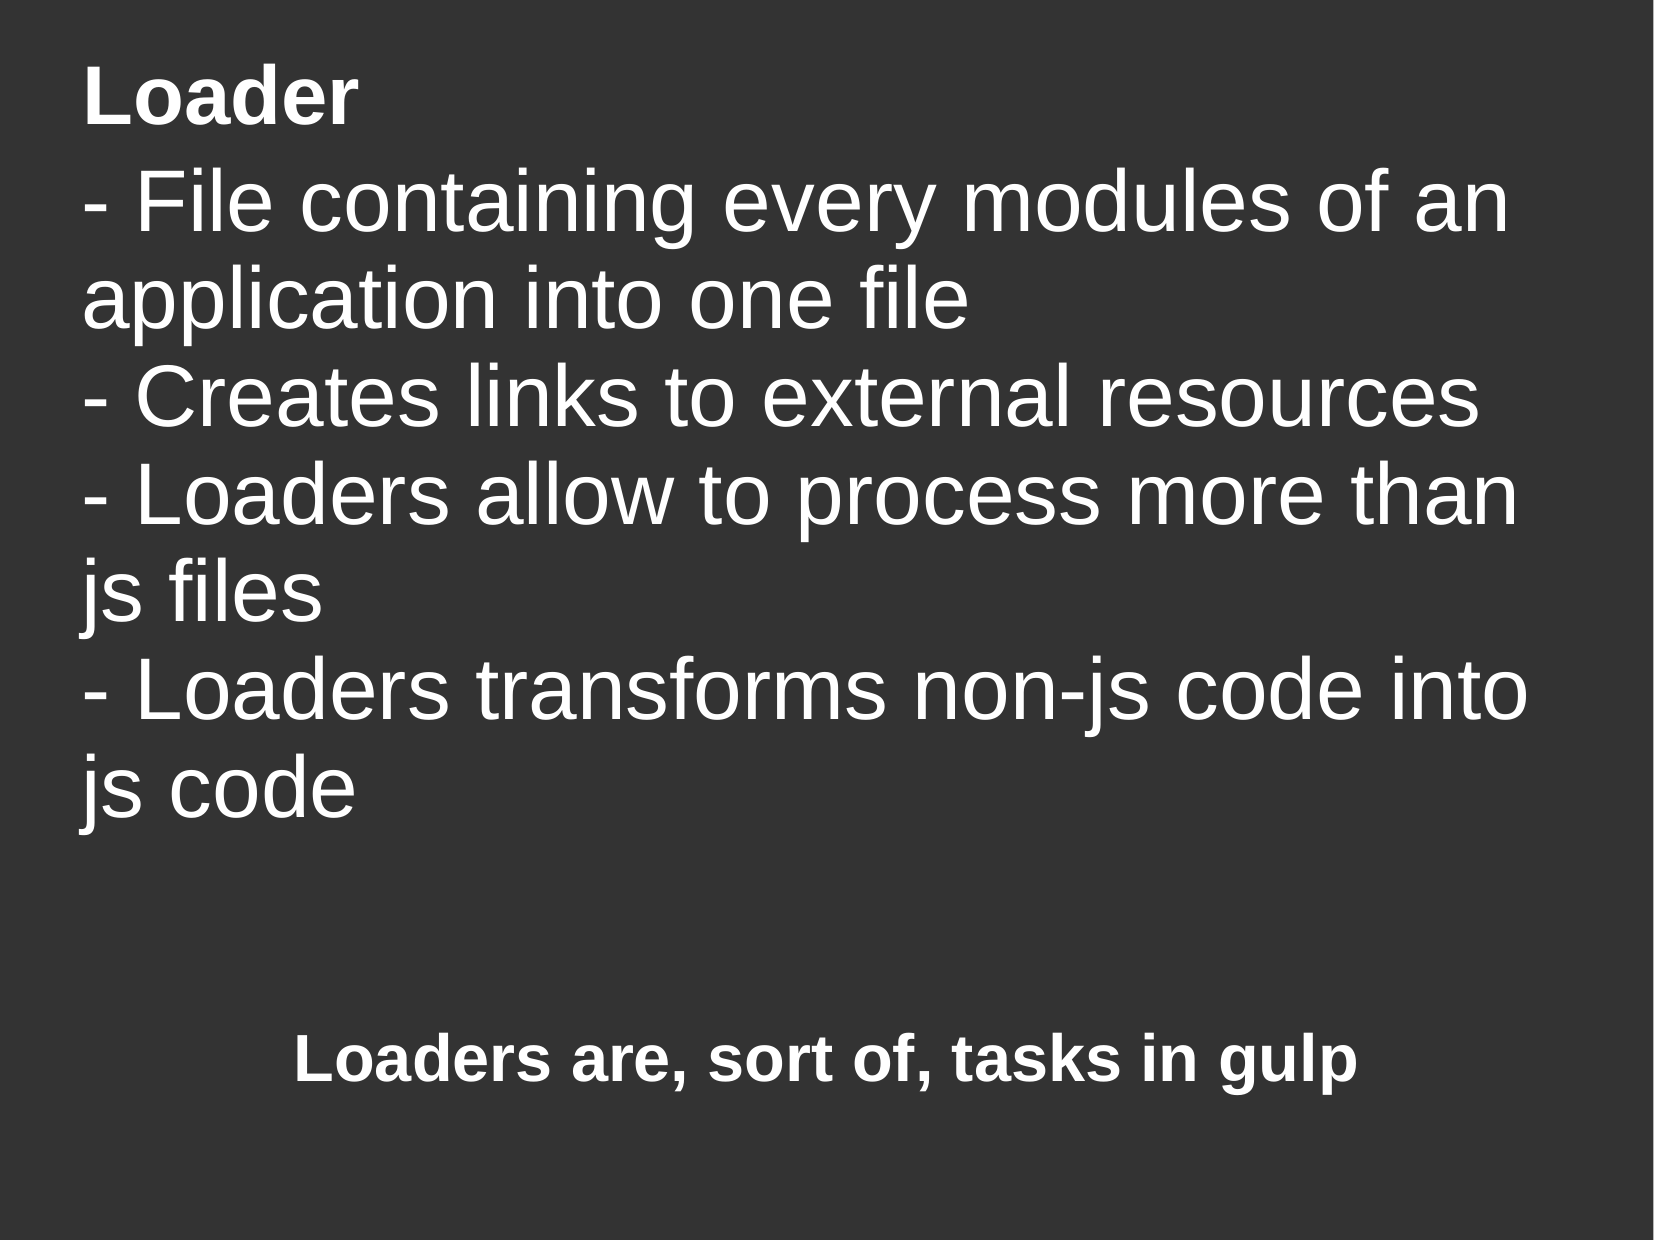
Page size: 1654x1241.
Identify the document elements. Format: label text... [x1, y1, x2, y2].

text_box Loaders are, sort of, tasks in gulp [82, 988, 1571, 1128]
title - File containing every modules of an application into one file - Creates links to external resources - Loaders allow to process more than js files - Loaders transforms non-js code into js code [81, 151, 1570, 836]
title Loader [82, 49, 1571, 257]
